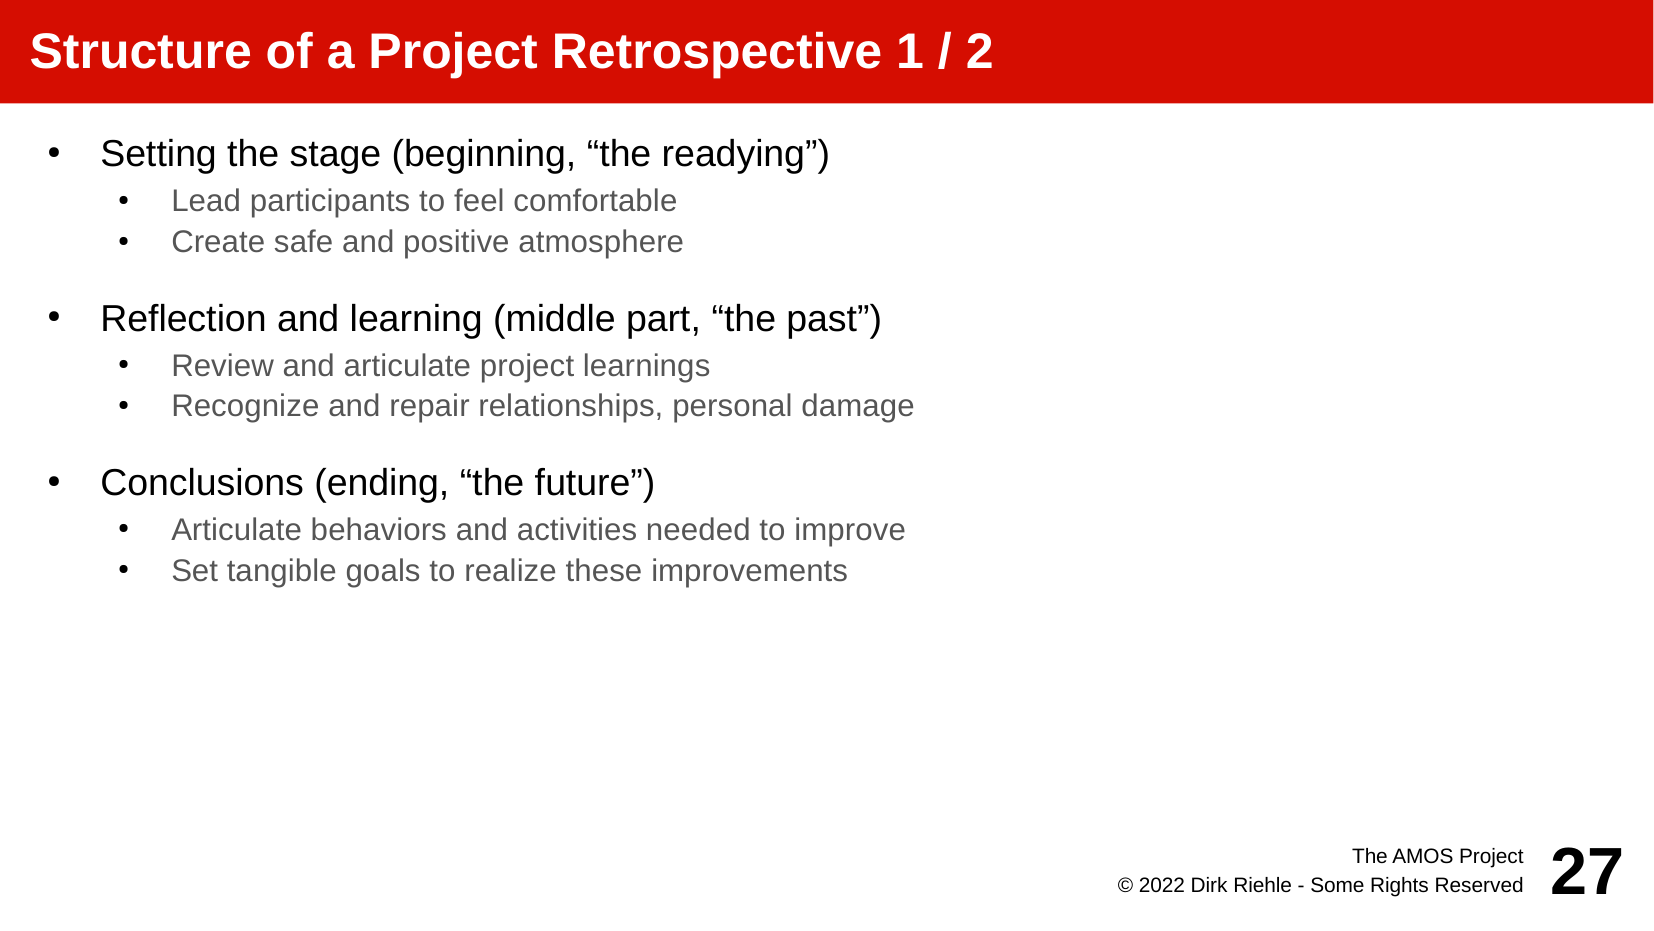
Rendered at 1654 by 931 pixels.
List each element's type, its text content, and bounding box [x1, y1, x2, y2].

title Structure of a Project Retrospective 1 / 2 [0, 0, 1654, 104]
list Setting the stage (beginning, “the readying”) Lead participants to feel comfortable Create safe and positive atmosphere Reflection and learning (middle part, “the past”) Review and articulate project learnings Recognize and repair relationships, personal damage Conclusions (ending, “the future”) Articulate behaviors and activities needed to improve Set tangible goals to realize these improvements [29, 132, 1625, 813]
